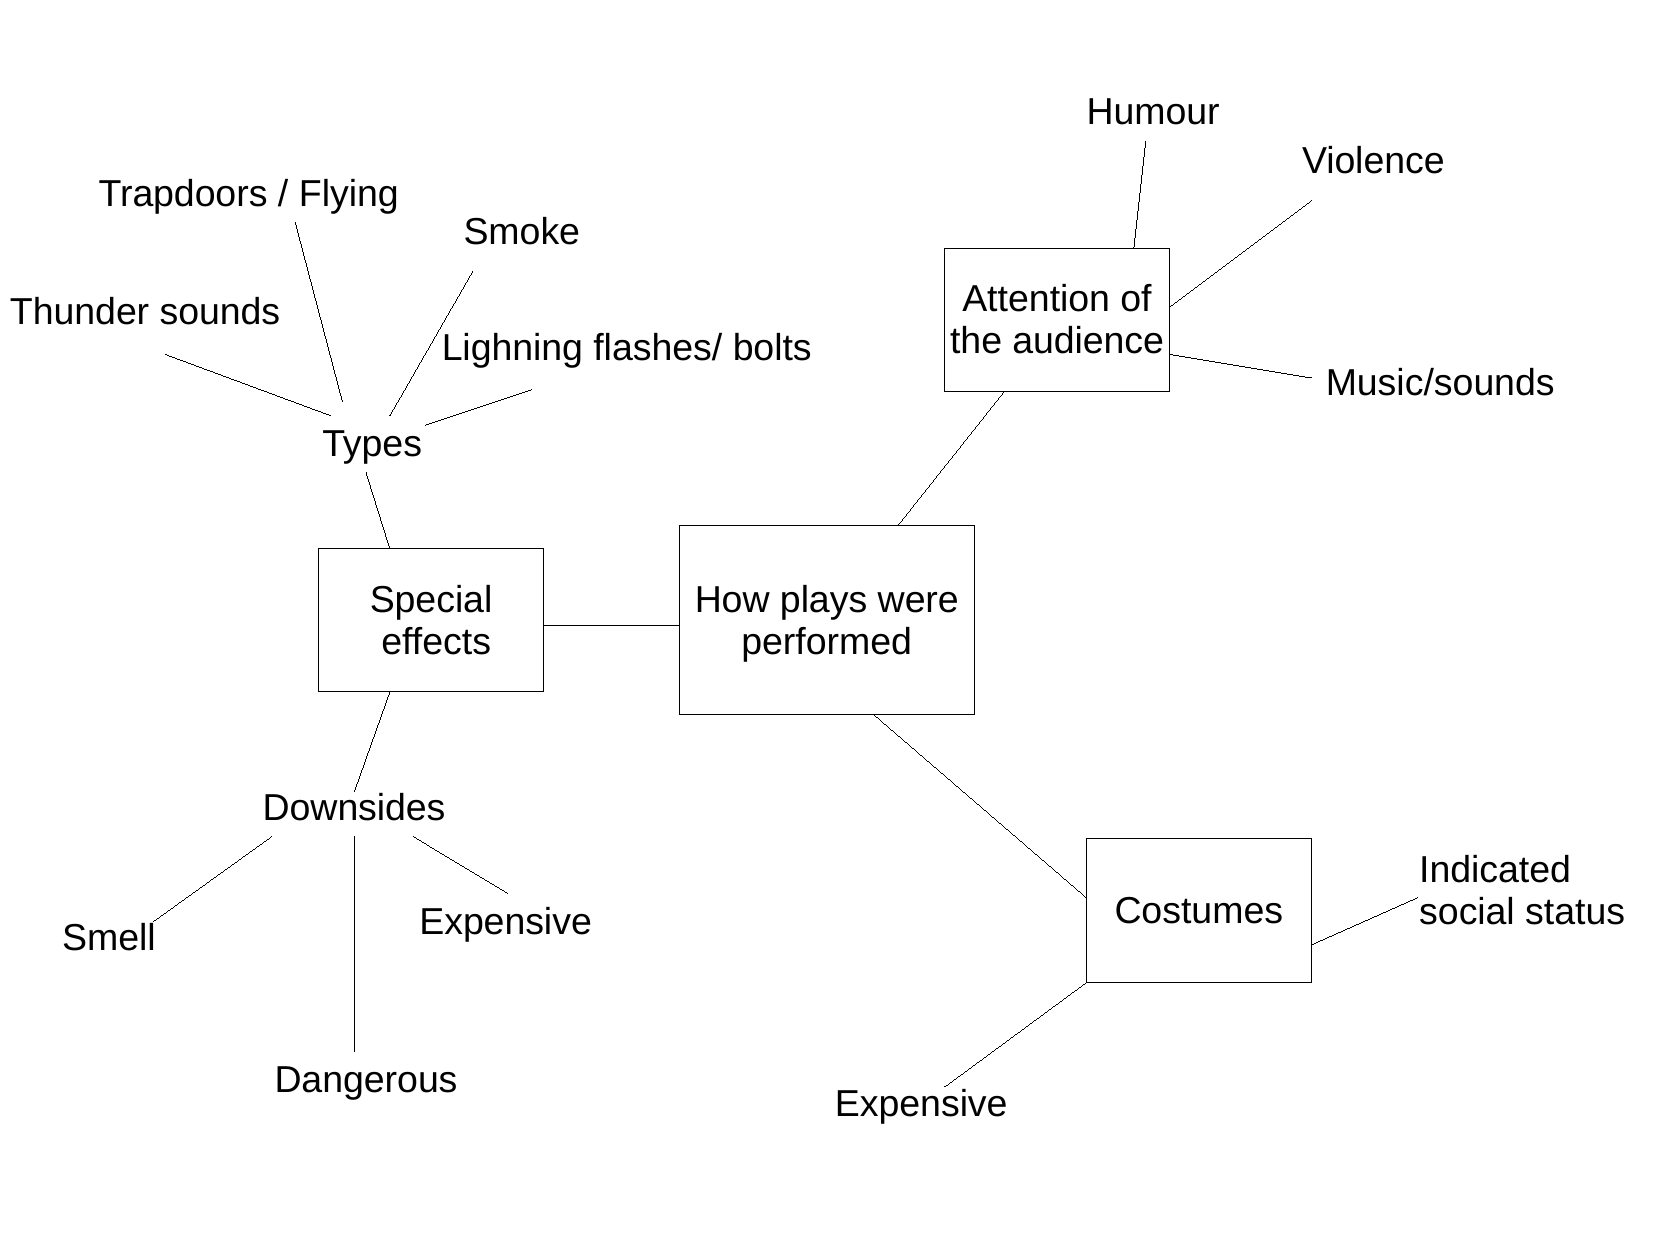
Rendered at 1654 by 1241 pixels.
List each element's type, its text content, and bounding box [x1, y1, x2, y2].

text_box Expensive [404, 893, 607, 951]
text_box Special effects [318, 548, 544, 692]
text_box Attention of the audience [944, 248, 1170, 392]
text_box Indicated social status [1404, 840, 1640, 940]
text_box Expensive [820, 1074, 1193, 1132]
text_box Lighning flashes/ bolts [427, 318, 827, 376]
text_box Humour [1071, 82, 1252, 182]
text_box Violence [1287, 132, 1460, 189]
text_box Trapdoors / Flying [83, 165, 414, 223]
text_box Smell [47, 909, 171, 967]
text_box Costumes [1086, 838, 1312, 983]
text_box Music/sounds [1311, 354, 1570, 412]
text_box Smoke [448, 202, 595, 260]
text_box How plays were performed [679, 525, 975, 715]
text_box Dangerous [259, 1051, 473, 1109]
text_box Downsides [248, 779, 460, 837]
text_box Types [307, 415, 438, 473]
text_box Thunder sounds [0, 283, 296, 341]
